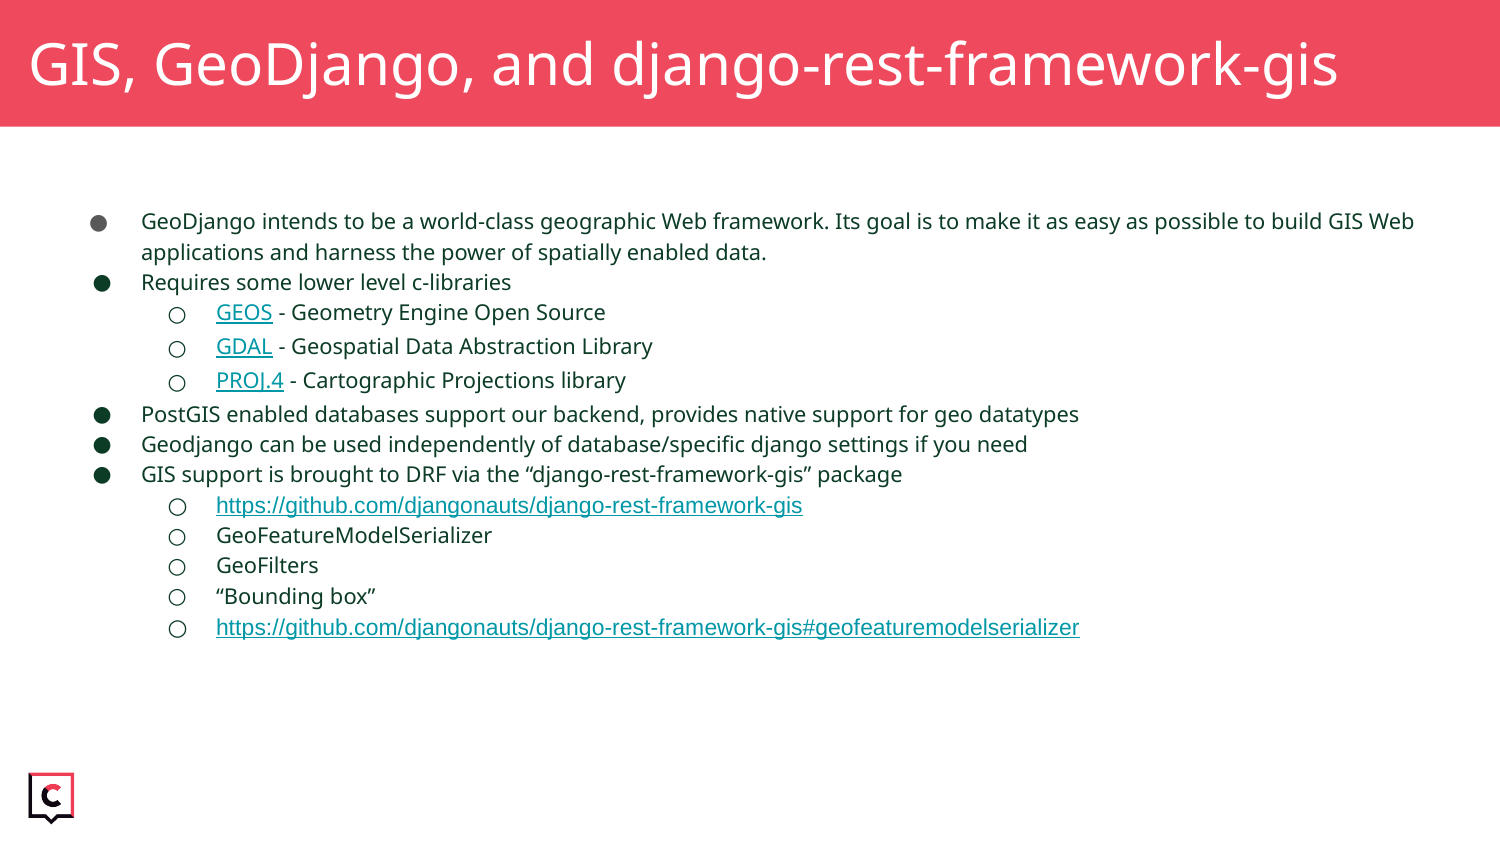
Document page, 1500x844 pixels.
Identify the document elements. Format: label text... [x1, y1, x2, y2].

picture [19, 764, 82, 830]
title GIS, GeoDjango, and django-rest-framework-gis [13, 12, 1412, 107]
list GeoDjango intends to be a world-class geographic Web framework. Its goal is to make it as easy as possible to build GIS Web applications and harness the power of spatially enabled data. Requires some lower level c-libraries GEOS - Geometry Engine Open Source GDAL - Geospatial Data Abstraction Library PROJ.4 - Cartographic Projections library PostGIS enabled databases support our backend, provides native support for geo datatypes Geodjango can be used independently of database/specific django settings if you need GIS support is brought to DRF via the “django-rest-framework-gis” package https://github.com/djangonauts/django-rest-framework-gis GeoFeatureModelSerializer GeoFilters “Bounding box” https://github.com/djangonauts/django-rest-framework-gis#geofeaturemodelserializer [51, 189, 1449, 750]
